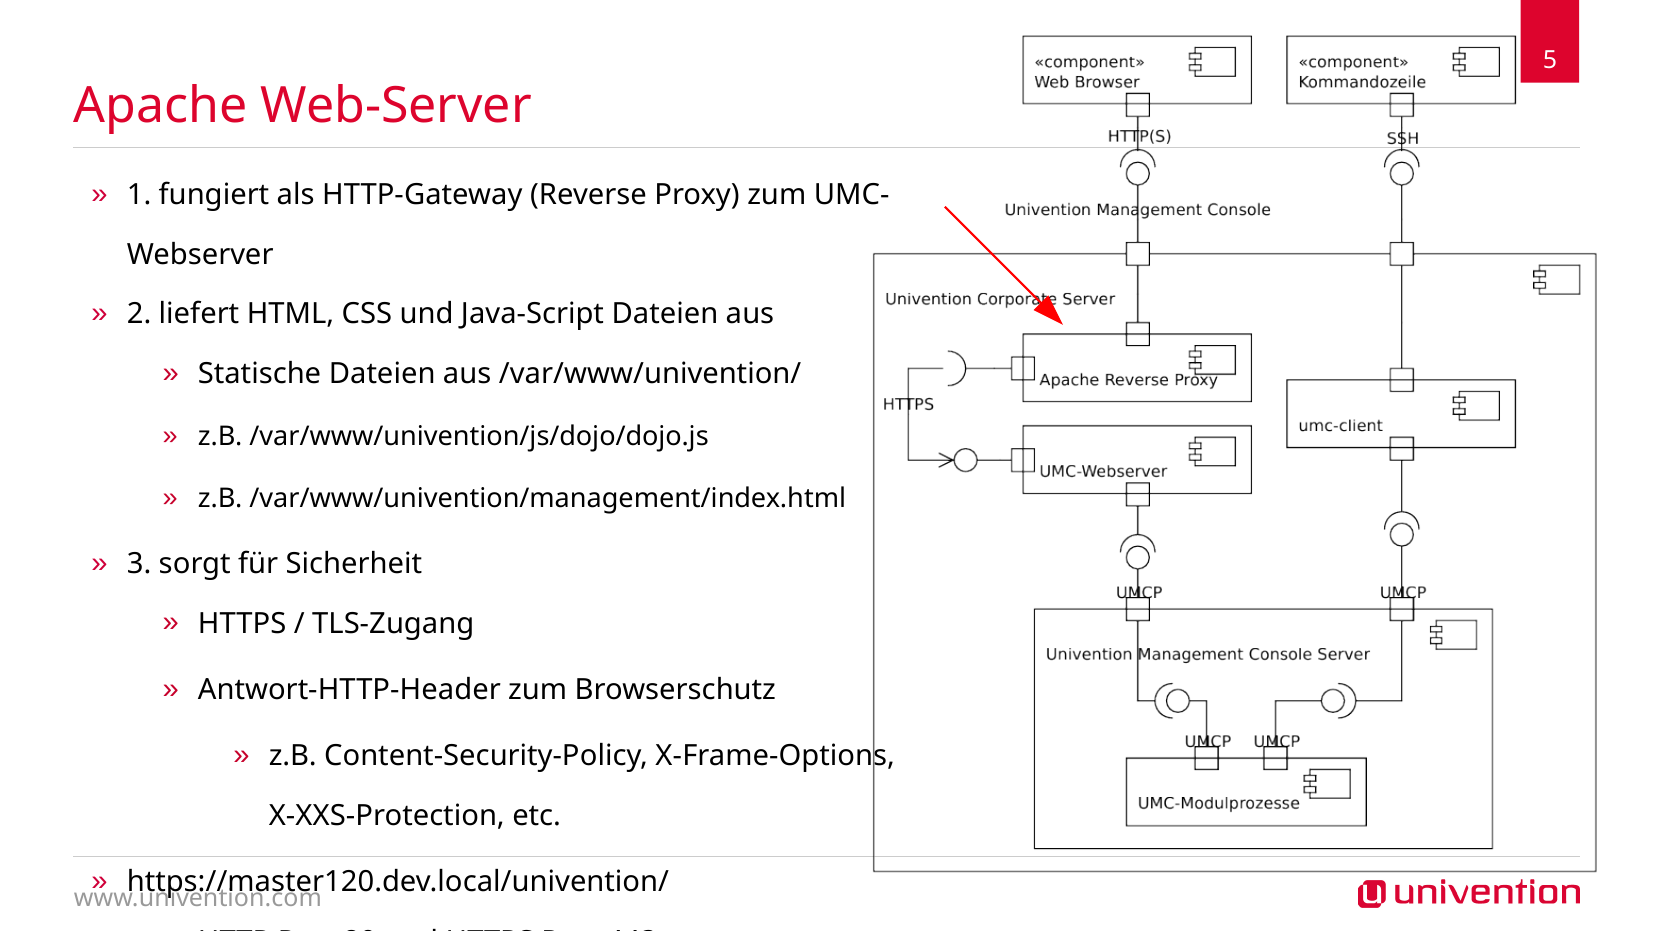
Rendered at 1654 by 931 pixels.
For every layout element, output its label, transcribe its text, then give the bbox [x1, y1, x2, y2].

picture [832, 11, 1633, 908]
list 1. fungiert als HTTP-Gateway (Reverse Proxy) zum UMC-Webserver 2. liefert HTML, CSS und Java-Script Dateien aus Statische Dateien aus /var/www/univention/ z.B. /var/www/univention/js/dojo/dojo.js z.B. /var/www/univention/management/index.html 3. sorgt für Sicherheit HTTPS / TLS-Zugang Antwort-HTTP-Header zum Browserschutz z.B. Content-Security-Policy, X-Frame-Options, X-XXS-Protection, etc. https://master120.dev.local/univention/ HTTP Port 80 und HTTPS Port 443 [73, 153, 832, 857]
title Apache Web-Server [73, 59, 832, 148]
